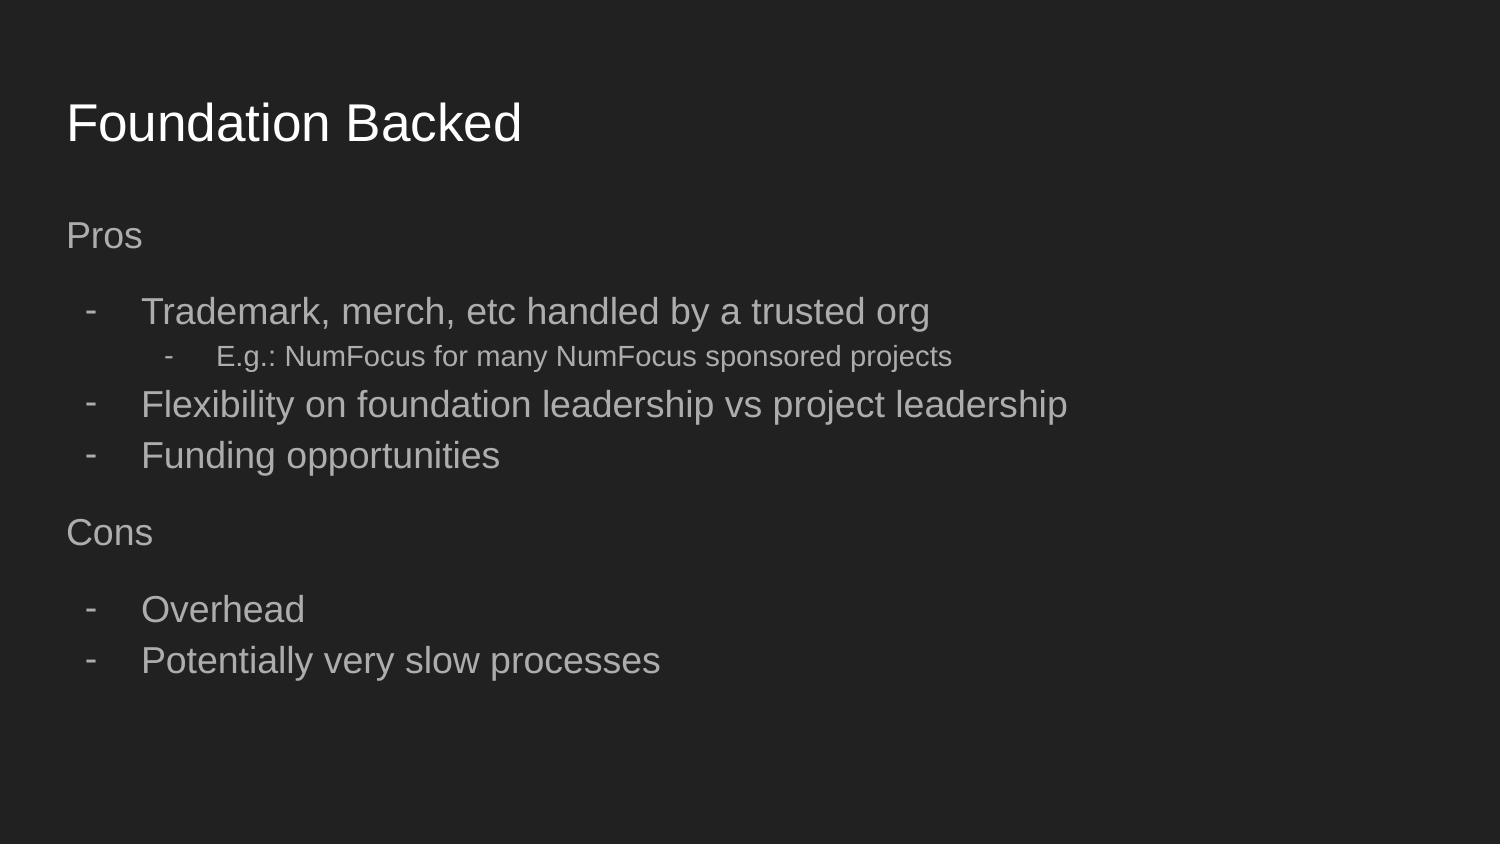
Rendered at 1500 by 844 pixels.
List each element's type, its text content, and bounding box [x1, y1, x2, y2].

list Pros Trademark, merch, etc handled by a trusted org E.g.: NumFocus for many NumFocus sponsored projects Flexibility on foundation leadership vs project leadership Funding opportunities Cons Overhead Potentially very slow processes [51, 189, 1449, 750]
title Foundation Backed [51, 72, 1449, 167]
